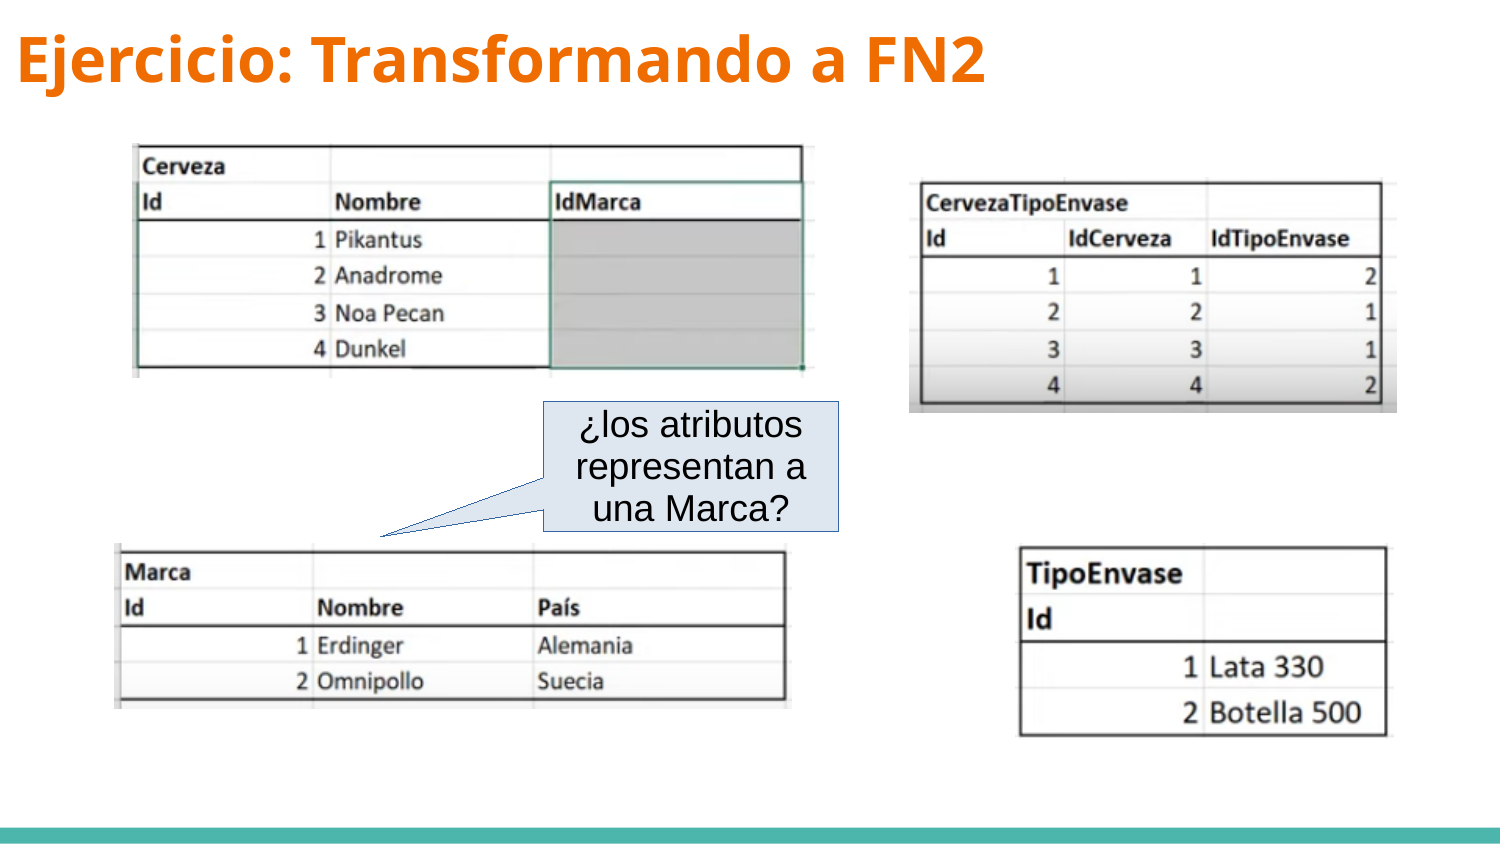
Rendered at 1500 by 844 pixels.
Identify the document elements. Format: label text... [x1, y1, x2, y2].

picture [909, 177, 1397, 414]
picture [1015, 543, 1394, 739]
text_box ¿los atributos representan a una Marca? [380, 401, 839, 537]
picture [114, 543, 792, 709]
picture [132, 143, 815, 378]
title Ejercicio: Transformando a FN2 [0, 0, 1398, 116]
